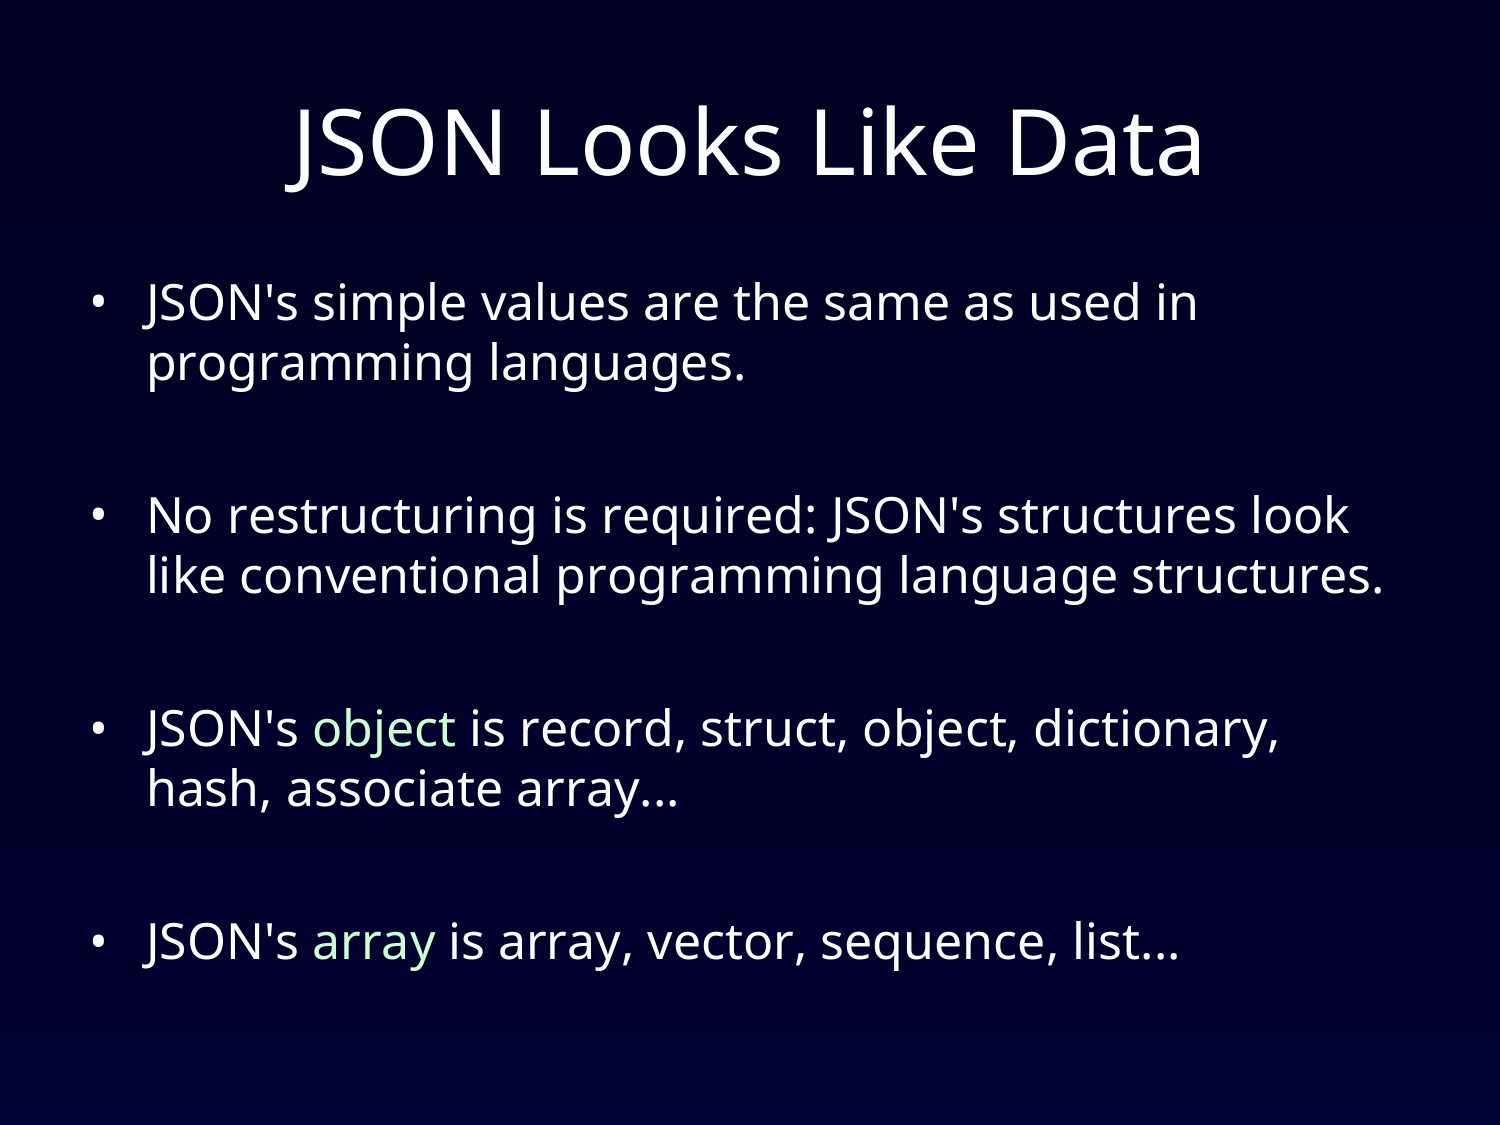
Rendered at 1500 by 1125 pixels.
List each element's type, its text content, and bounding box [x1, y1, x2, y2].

title JSON Looks Like Data [75, 45, 1426, 233]
list JSON's simple values are the same as used in programming languages. No restructuring is required: JSON's structures look like conventional programming language structures. JSON's object is record, struct, object, dictionary, hash, associate array... JSON's array is array, vector, sequence, list... [75, 262, 1426, 1101]
